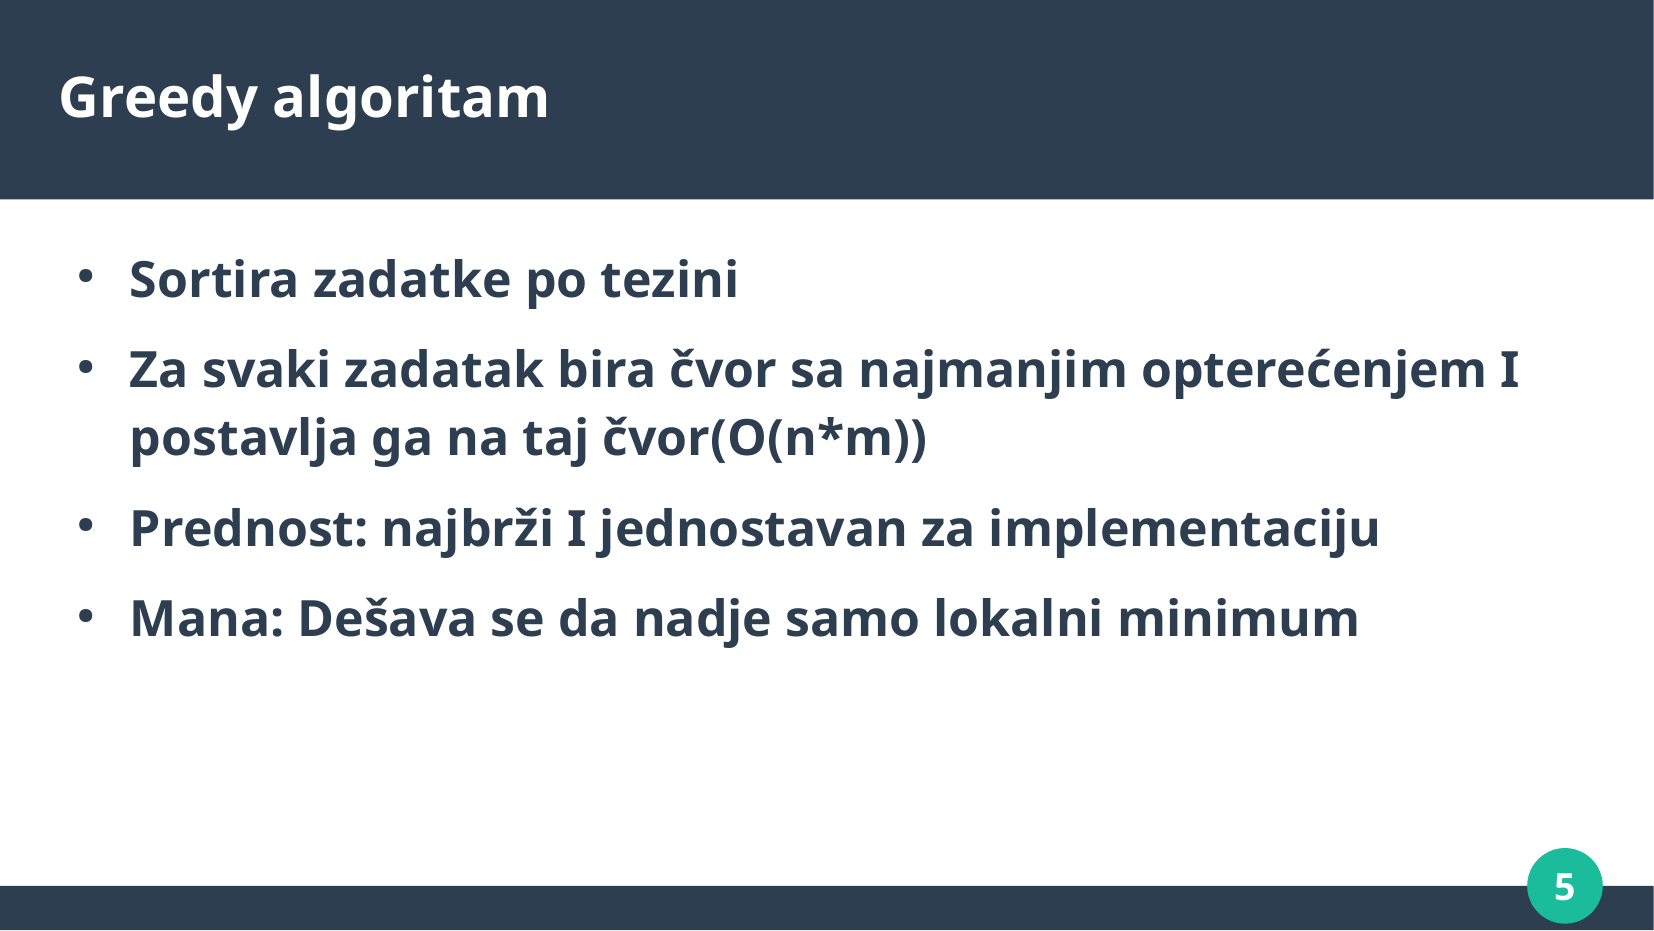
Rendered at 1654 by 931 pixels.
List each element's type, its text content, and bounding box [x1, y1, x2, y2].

title Greedy algoritam [59, 37, 1595, 155]
list Sortira zadatke po tezini Za svaki zadatak bira čvor sa najmanjim opterećenjem I postavlja ga na taj čvor(O(n*m)) Prednost: najbrži I jednostavan za implementaciju Mana: Dešava se da nadje samo lokalni minimum [59, 243, 1595, 864]
